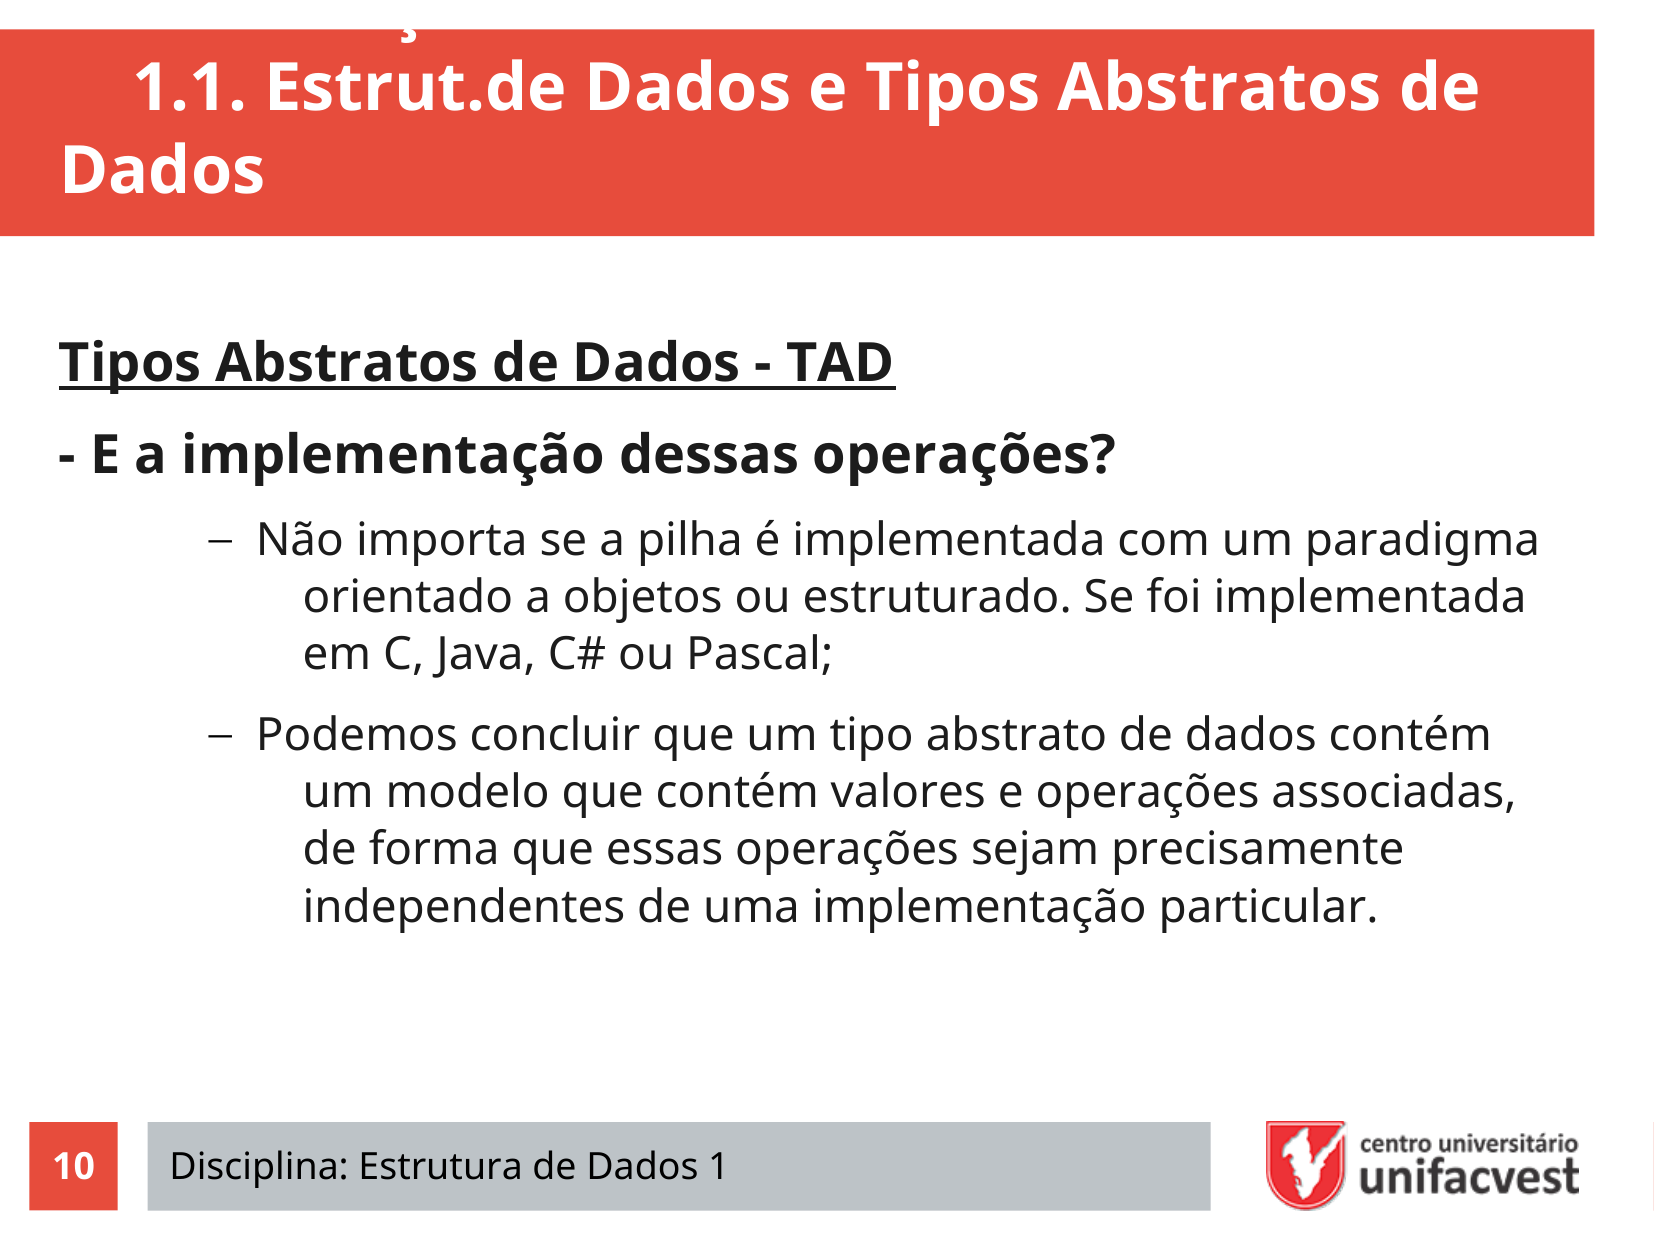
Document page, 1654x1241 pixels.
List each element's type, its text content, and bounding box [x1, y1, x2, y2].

picture [1266, 1121, 1579, 1211]
text_box Disciplina: Estrutura de Dados 1 [154, 1132, 1205, 1196]
text_box [1238, 1120, 1654, 1212]
title 1. Introdução 1.1. Estrut.de Dados e Tipos Abstratos de Dados [59, 59, 1595, 207]
list Tipos Abstratos de Dados - TAD - E a implementação dessas operações? Não importa se a pilha é implementada com um paradigma orientado a objetos ou estruturado. Se foi implementada em C, Java, C# ou Pascal; Podemos concluir que um tipo abstrato de dados contém um modelo que contém valores e operações associadas, de forma que essas operações sejam precisamente independentes de uma implementação particular. [59, 324, 1566, 1093]
